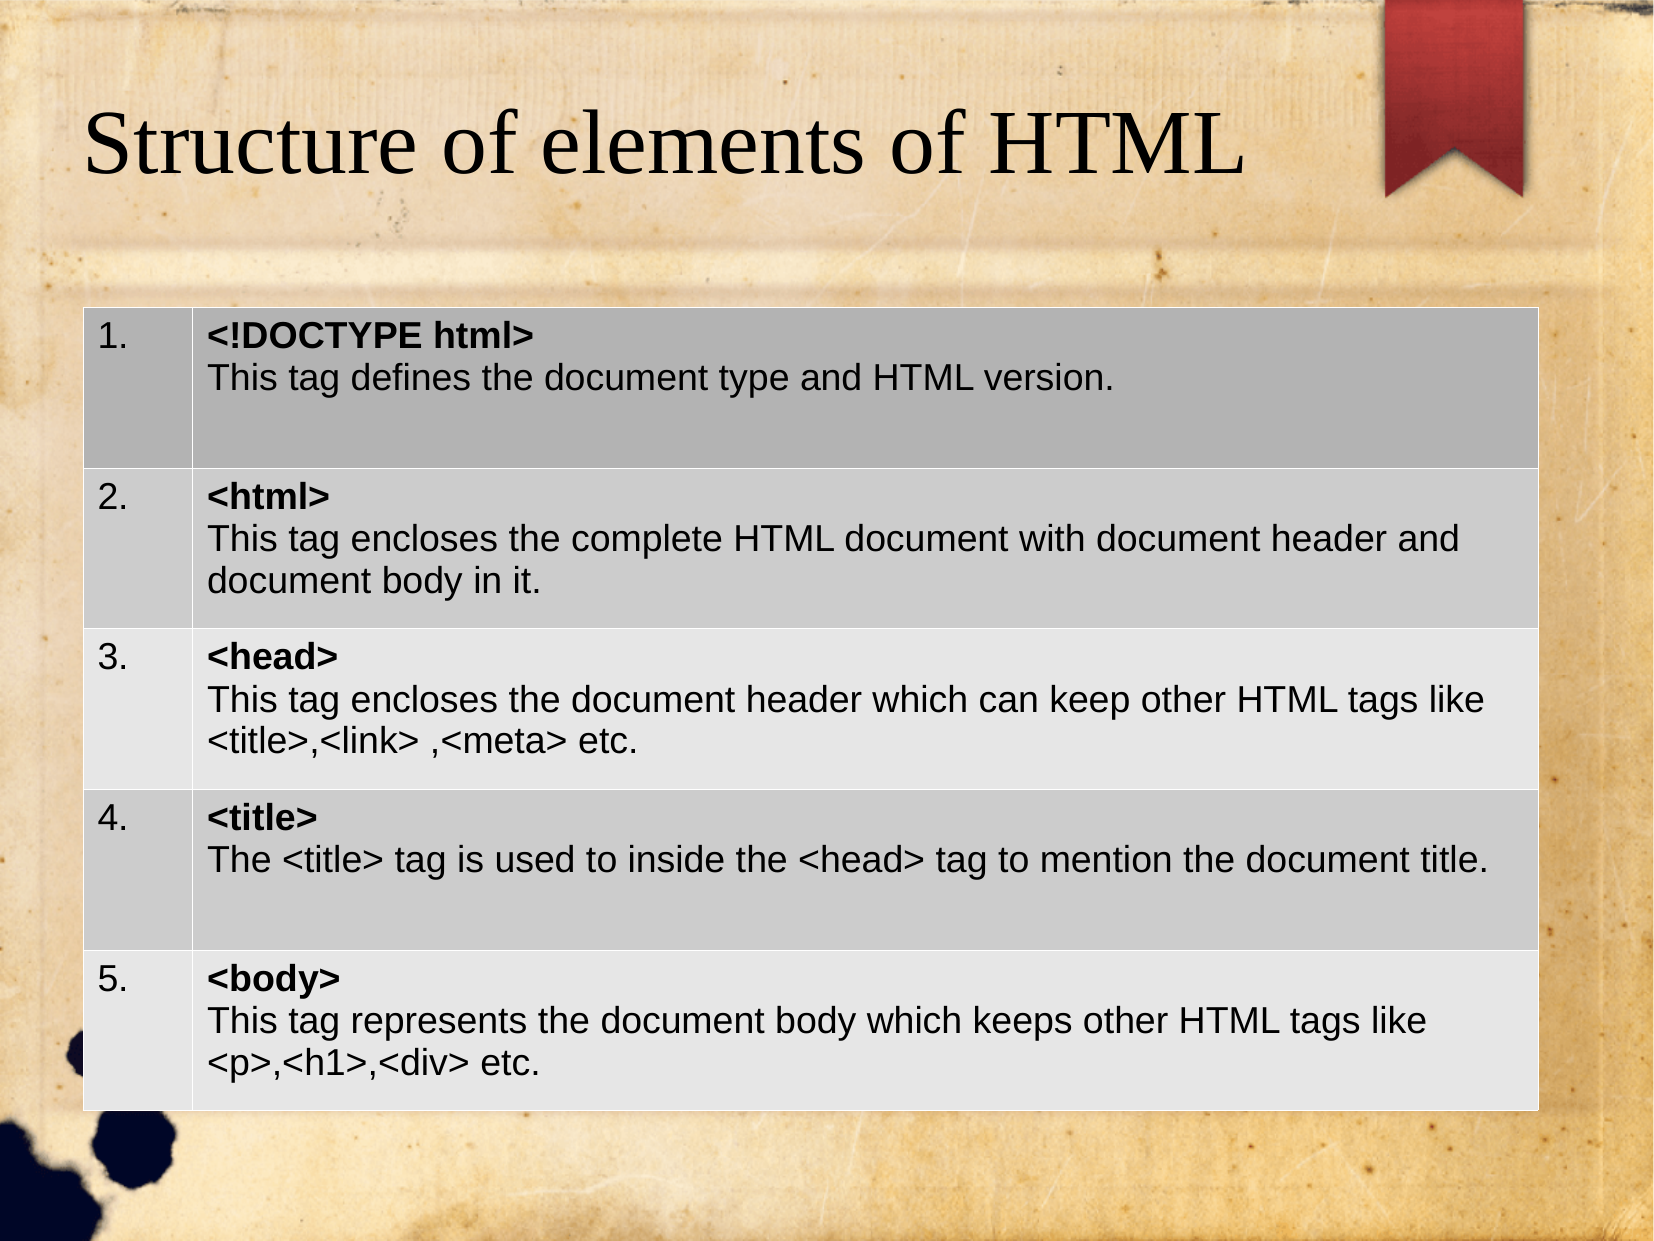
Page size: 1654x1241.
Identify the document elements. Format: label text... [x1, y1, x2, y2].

table_cell <title> The <title> tag is used to inside the <head> tag to mention the document title. [193, 790, 1538, 950]
table_cell 4. [84, 790, 192, 950]
title Structure of elements of HTML [82, 49, 1347, 237]
picture [0, 0, 1654, 1241]
table_header <!DOCTYPE html> This tag defines the document type and HTML version. [193, 308, 1538, 468]
table_cell 2. [84, 469, 192, 628]
table_cell <html> This tag encloses the complete HTML document with document header and document body in it. [193, 469, 1538, 628]
table_header 1. [84, 308, 192, 468]
table_cell <body> This tag represents the document body which keeps other HTML tags like <p>,<h1>,<div> etc. [193, 951, 1538, 1110]
table_cell <head> This tag encloses the document header which can keep other HTML tags like <title>,<link> ,<meta> etc. [193, 629, 1538, 789]
table_cell 3. [84, 629, 192, 789]
table_cell 5. [84, 951, 192, 1110]
